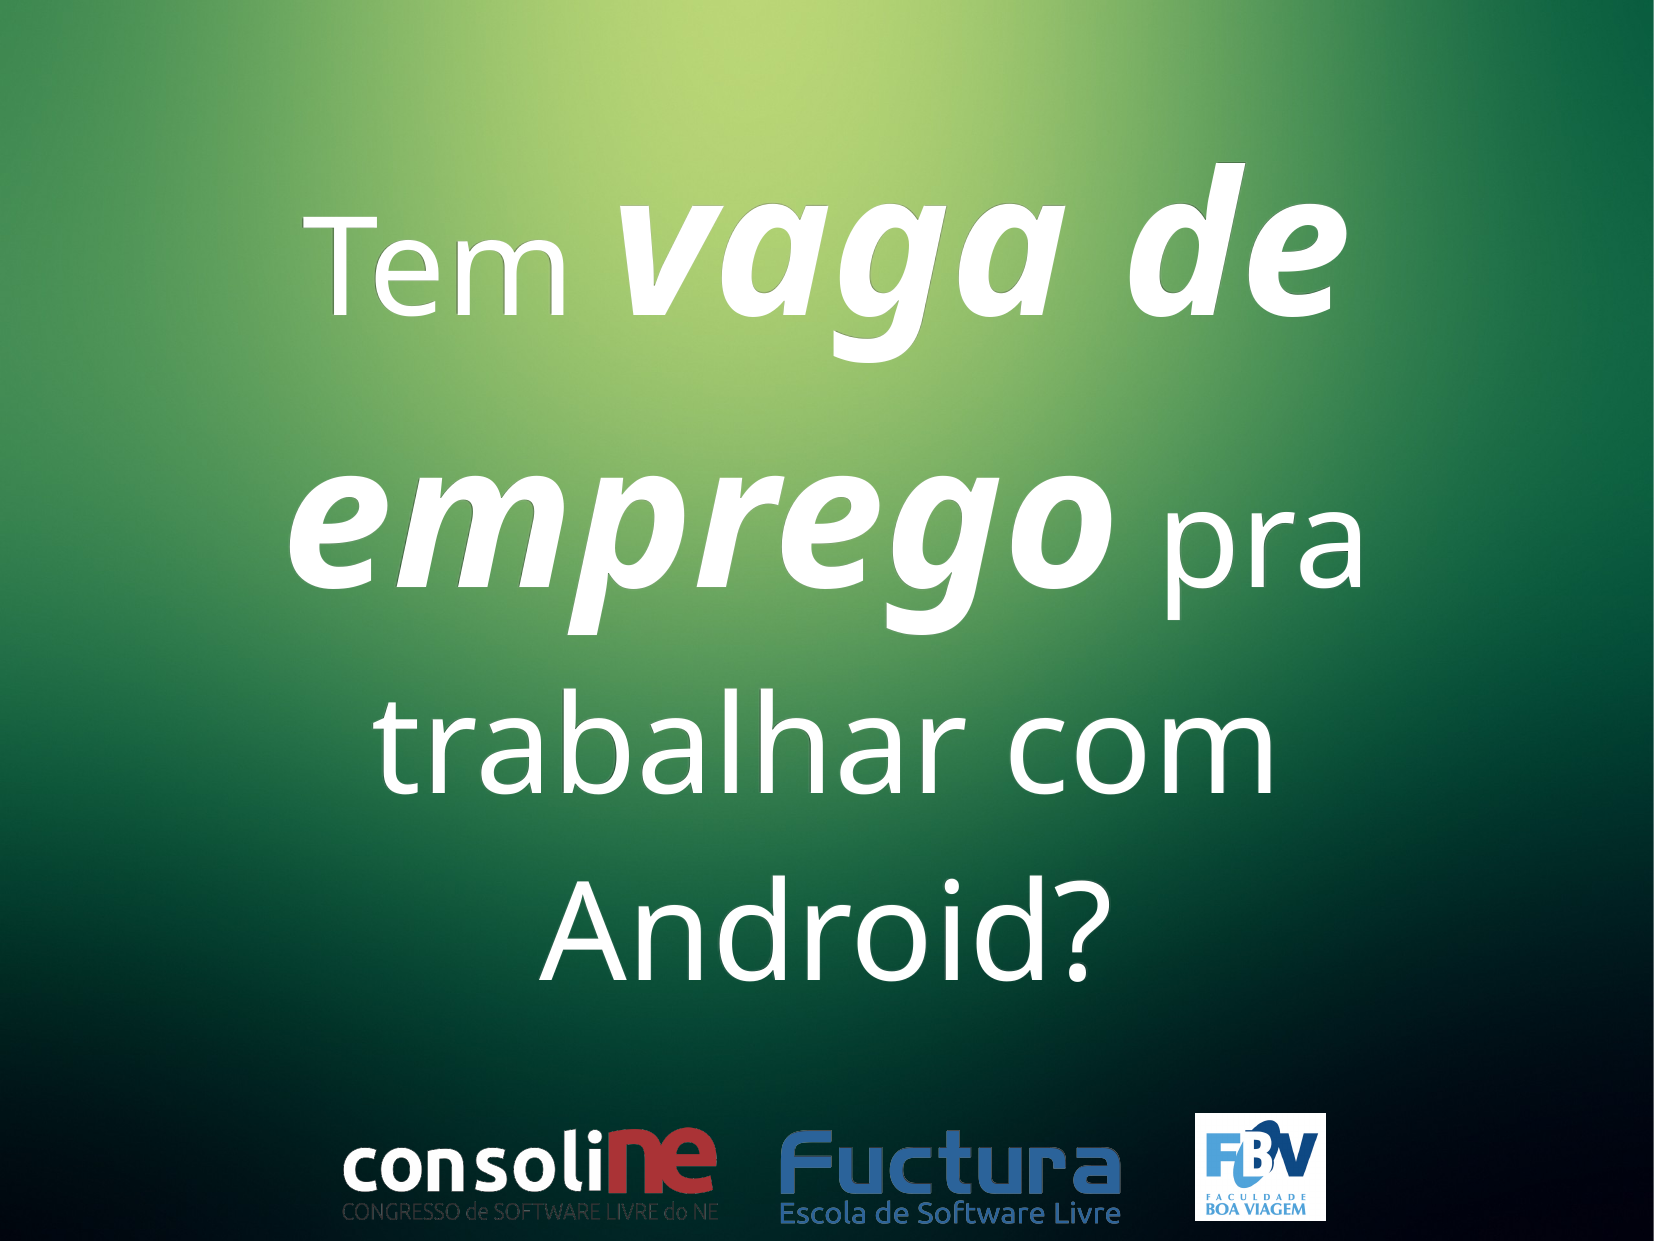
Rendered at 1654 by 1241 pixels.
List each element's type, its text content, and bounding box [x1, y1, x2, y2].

title Tem vaga de emprego pra trabalhar com Android? [82, 259, 1571, 863]
picture [0, 0, 1654, 1241]
